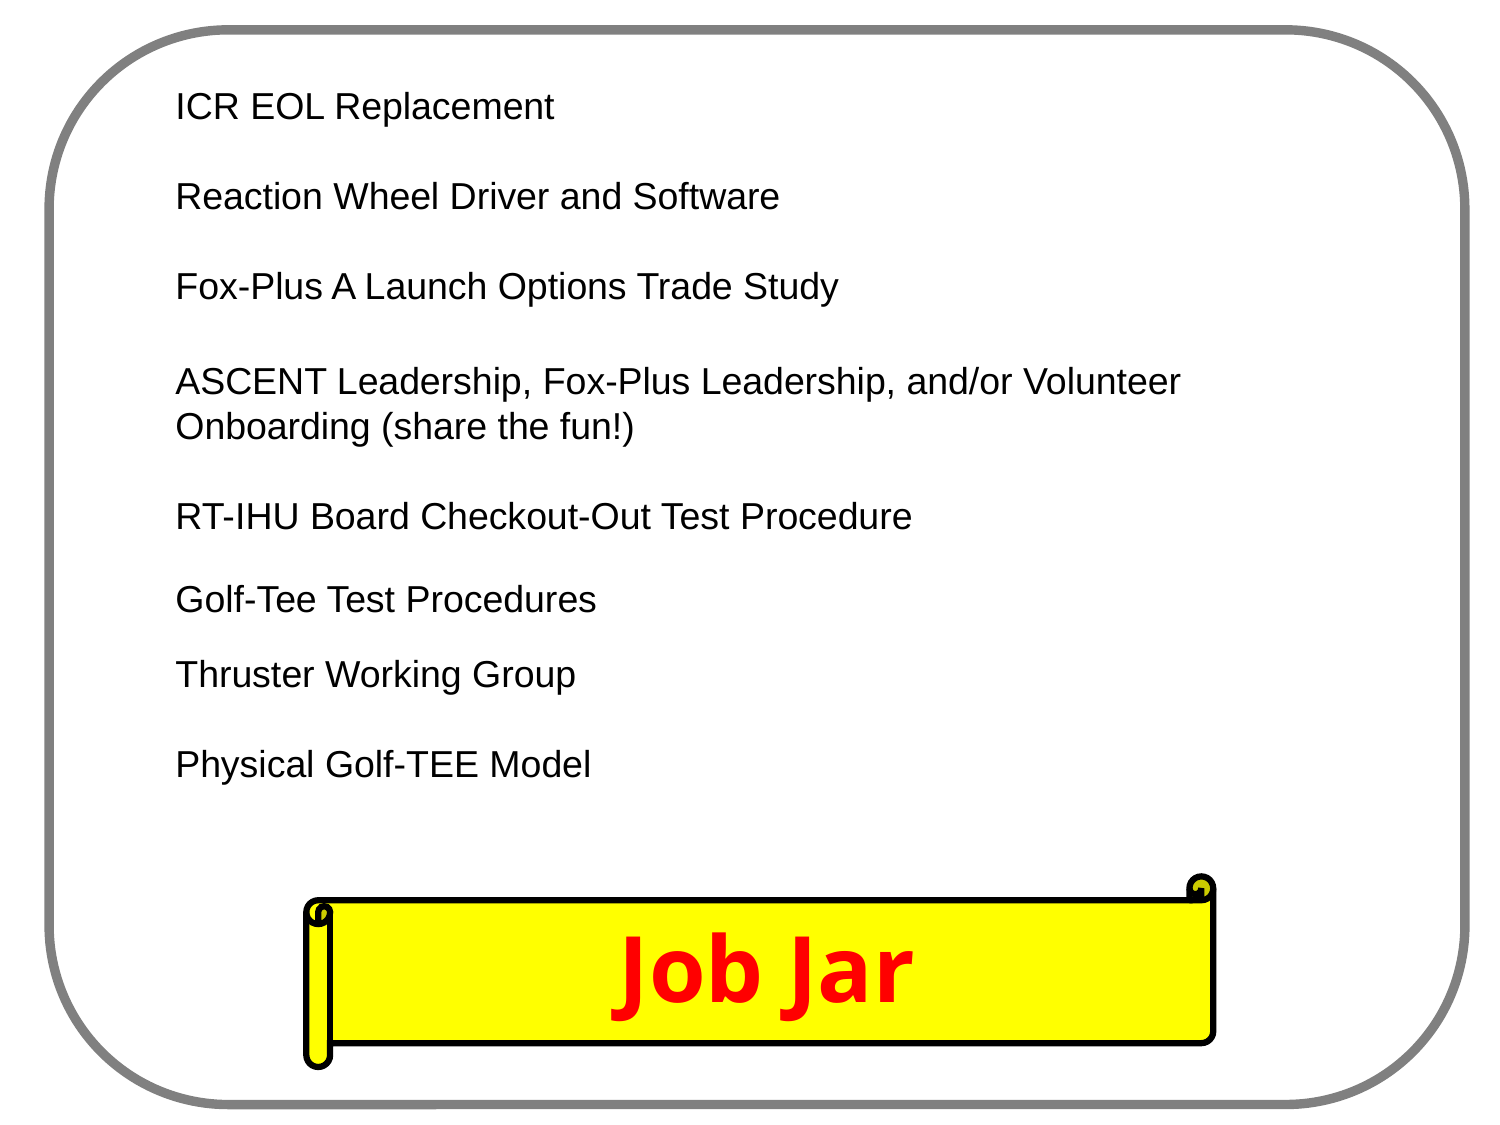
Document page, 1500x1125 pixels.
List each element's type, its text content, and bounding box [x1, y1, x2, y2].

text_box [310, 876, 1214, 903]
text_box ICR EOL Replacement Reaction Wheel Driver and Software Fox-Plus A Launch Options Trade Study ASCENT Leadership, Fox-Plus Leadership, and/or Volunteer Onboarding (share the fun!) RT-IHU Board Checkout-Out Test Procedure Golf-Tee Test Procedures Thruster Working Group Physical Golf-TEE Model [160, 74, 1360, 793]
text_box Job Jar [260, 903, 1273, 1028]
text_box [306, 1028, 1214, 1068]
